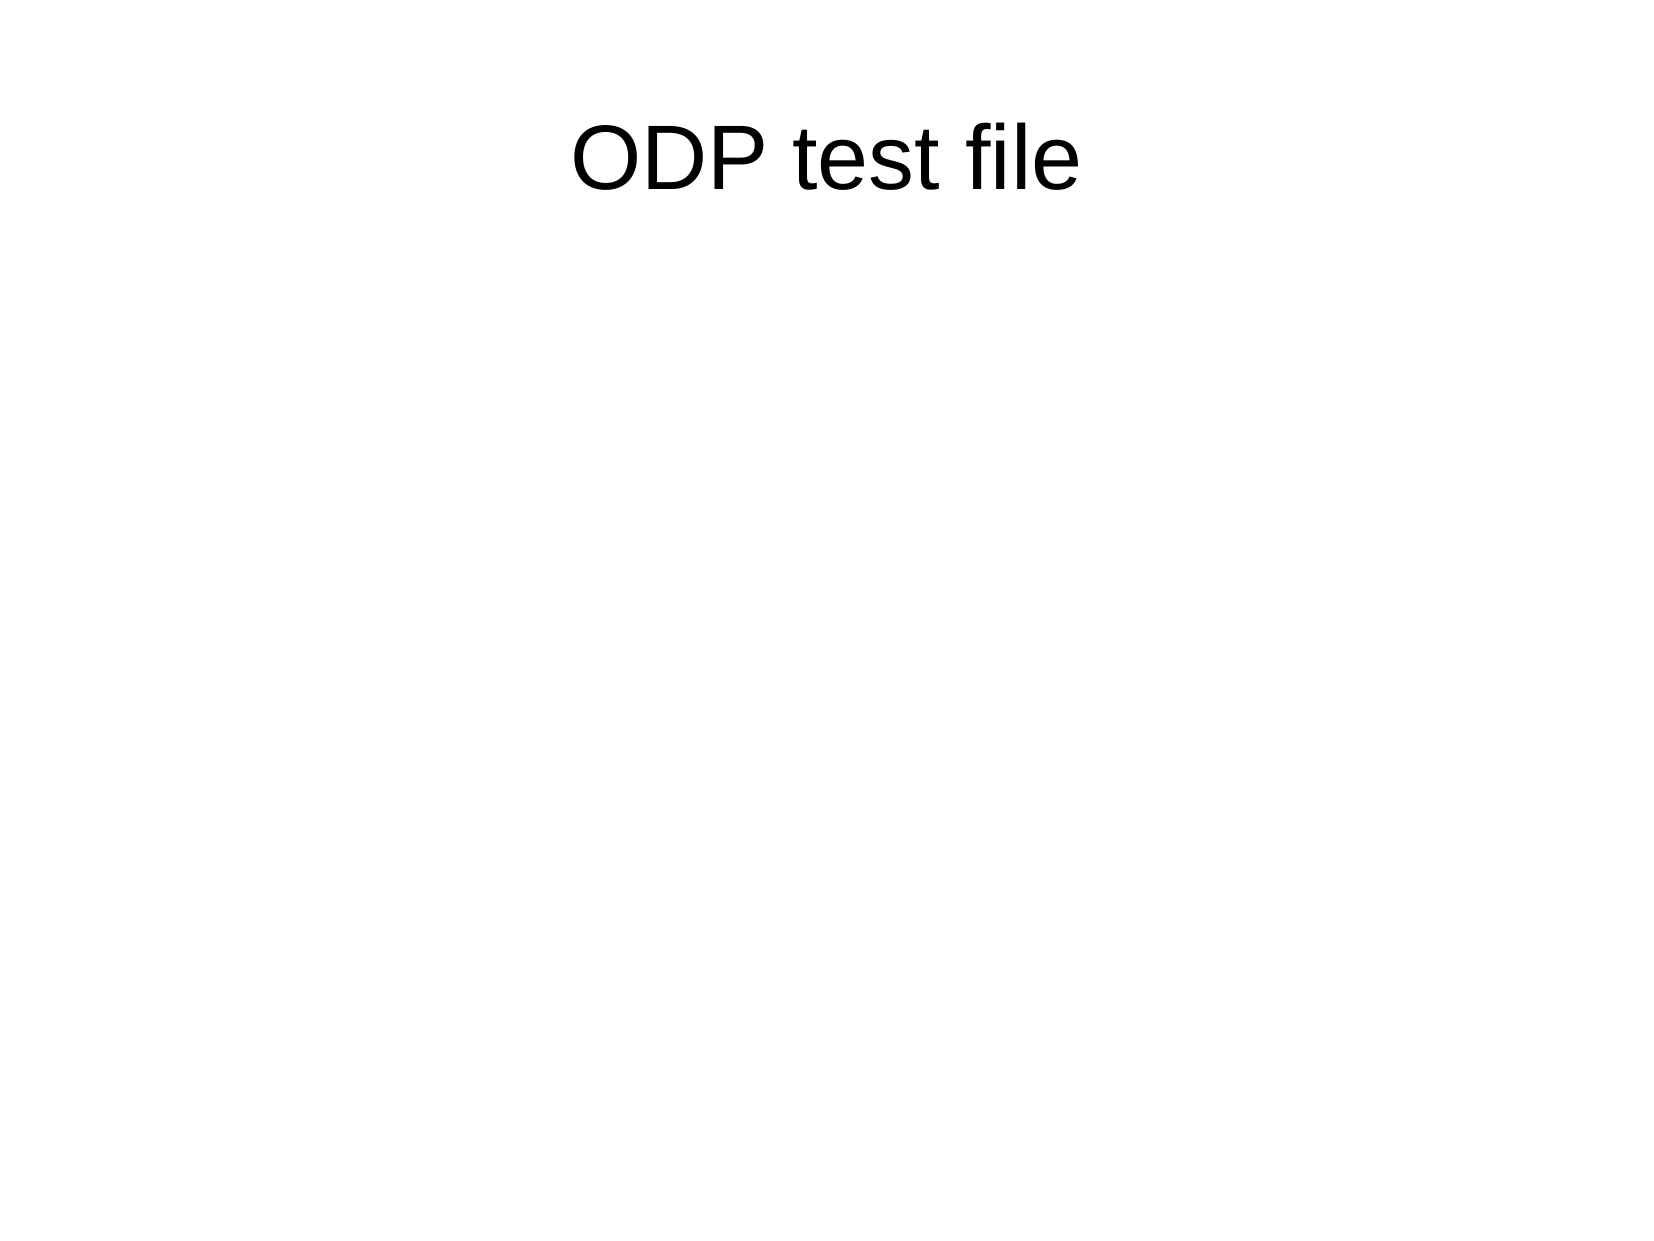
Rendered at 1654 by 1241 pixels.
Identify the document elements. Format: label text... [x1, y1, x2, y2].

title ODP test file [82, 49, 1571, 257]
